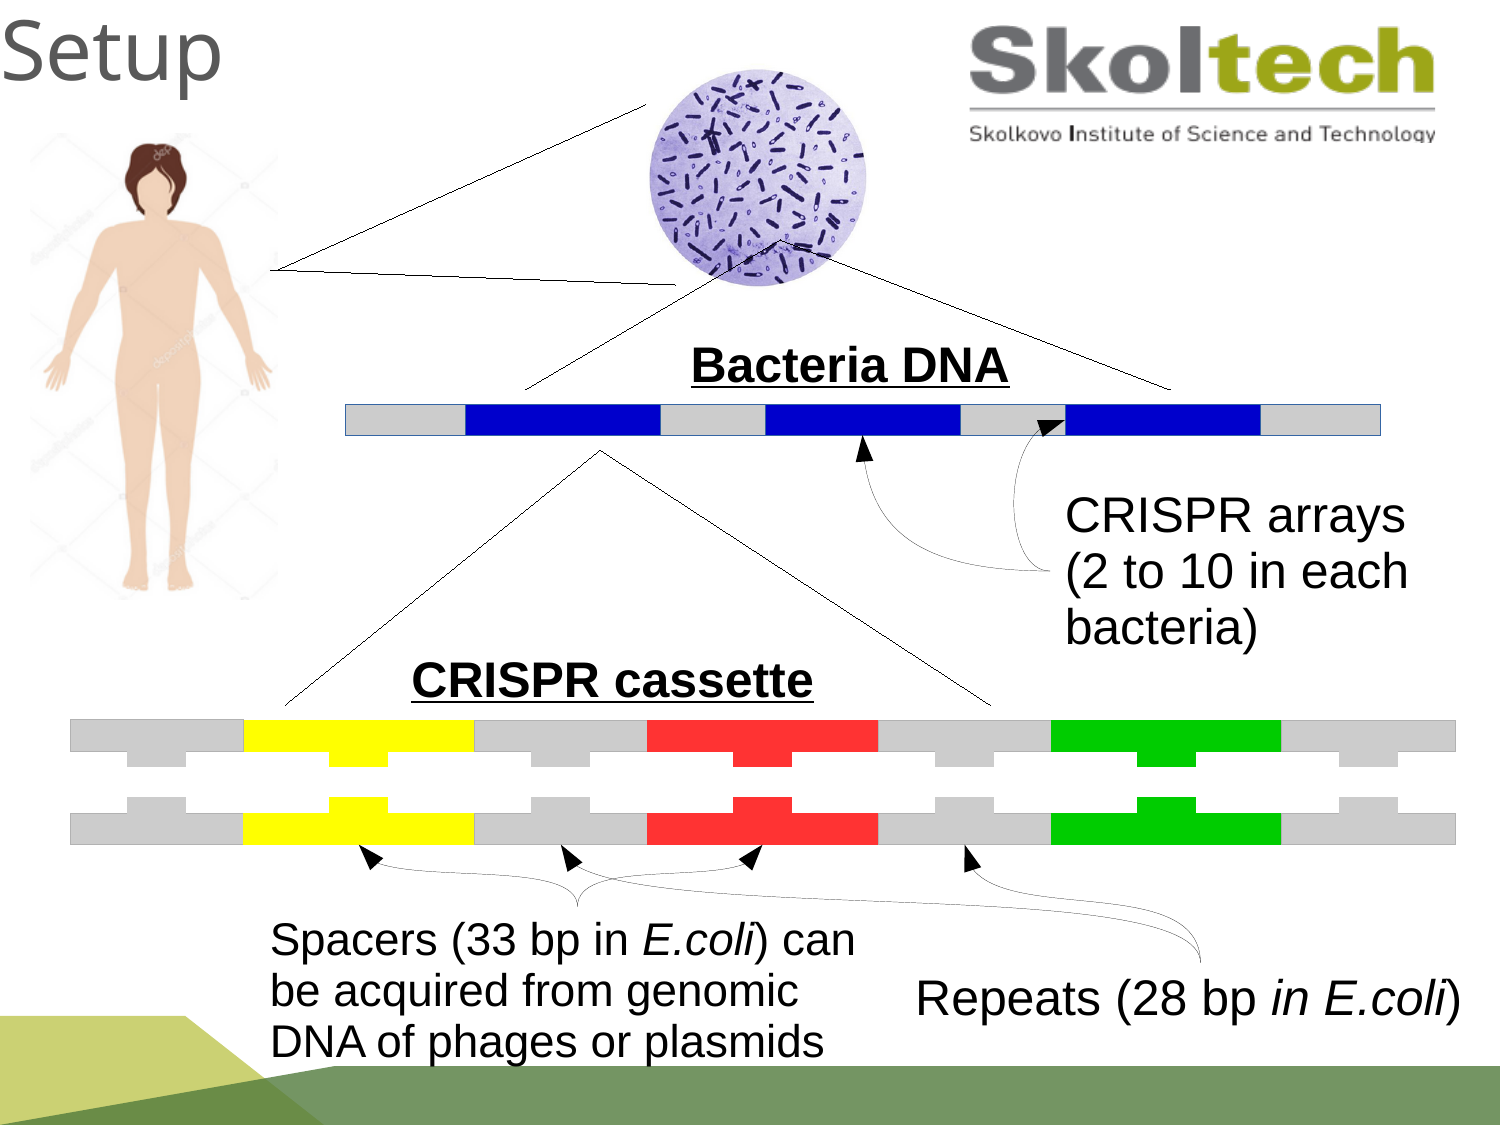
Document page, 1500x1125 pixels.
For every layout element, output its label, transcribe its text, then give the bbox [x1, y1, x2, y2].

text_box Spacers (33 bp in E.coli) can be acquired from genomic DNA of phages or plasmids [255, 906, 901, 1076]
text_box [70, 719, 1456, 767]
text_box Repeats (28 bp in E.coli) [901, 962, 1500, 1068]
picture [30, 133, 278, 601]
picture [630, 63, 883, 300]
text_box [345, 404, 1381, 436]
text_box [70, 797, 1456, 845]
text_box CRISPR cassette [396, 645, 841, 716]
text_box CRISPR arrays (2 to 10 in each bacteria) [1050, 479, 1500, 663]
text_box Bacteria DNA [675, 329, 1081, 405]
title Setup [0, 0, 331, 98]
